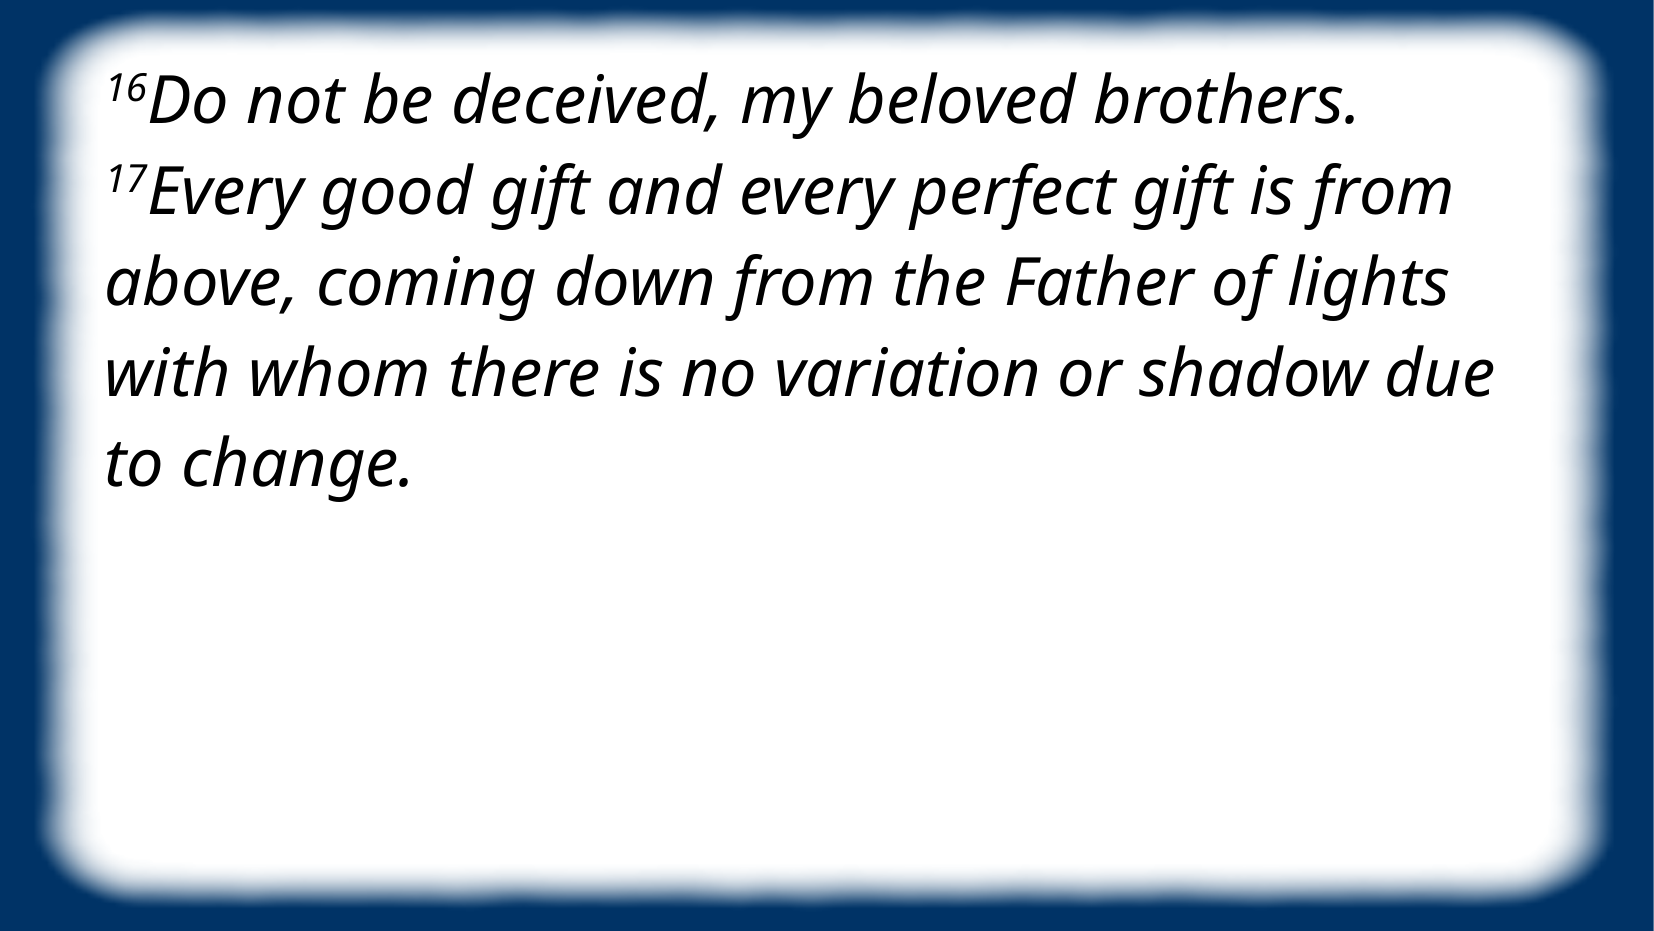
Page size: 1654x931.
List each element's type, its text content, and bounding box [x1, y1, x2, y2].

text_box 16Do not be deceived, my beloved brothers. 17Every good gift and every perfect gift is from above, coming down from the Father of lights with whom there is no variation or shadow due to change. [90, 45, 1561, 526]
picture [0, 0, 1654, 931]
